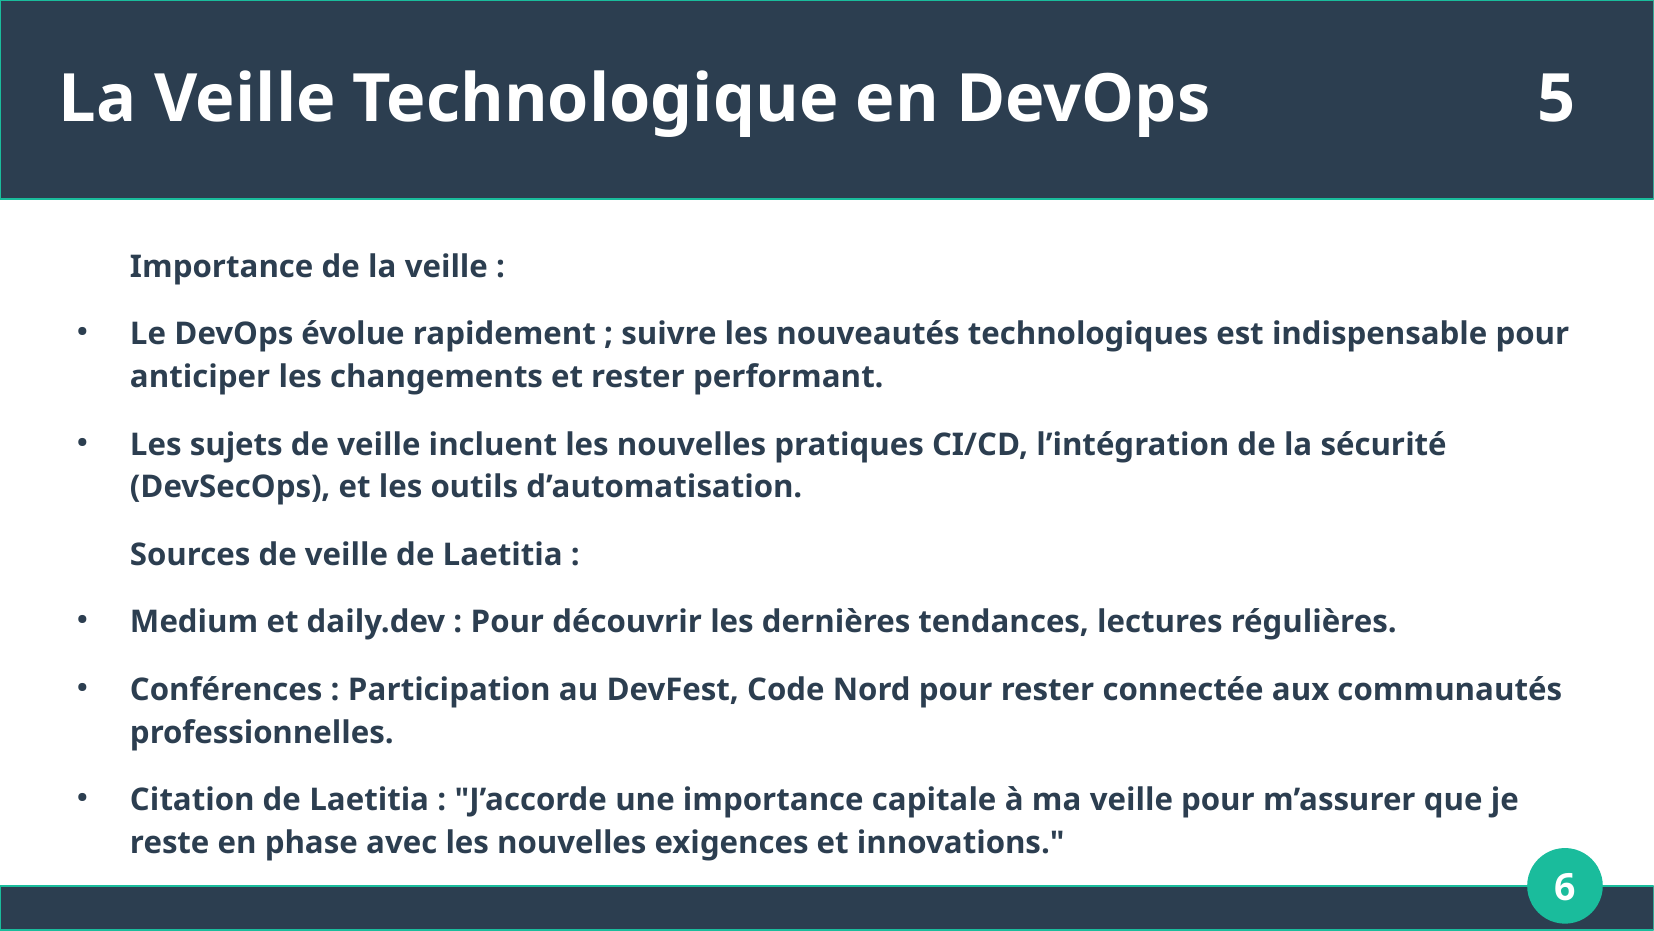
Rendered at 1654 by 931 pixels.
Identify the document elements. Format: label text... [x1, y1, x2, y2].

list Importance de la veille : Le DevOps évolue rapidement ; suivre les nouveautés technologiques est indispensable pour anticiper les changements et rester performant. Les sujets de veille incluent les nouvelles pratiques CI/CD, l’intégration de la sécurité (DevSecOps), et les outils d’automatisation. Sources de veille de Laetitia : Medium et daily.dev : Pour découvrir les dernières tendances, lectures régulières. Conférences : Participation au DevFest, Code Nord pour rester connectée aux communautés professionnelles. Citation de Laetitia : "J’accorde une importance capitale à ma veille pour m’assurer que je reste en phase avec les nouvelles exigences et innovations." [59, 243, 1595, 864]
title La Veille Technologique en DevOps 5 [59, 37, 1595, 155]
